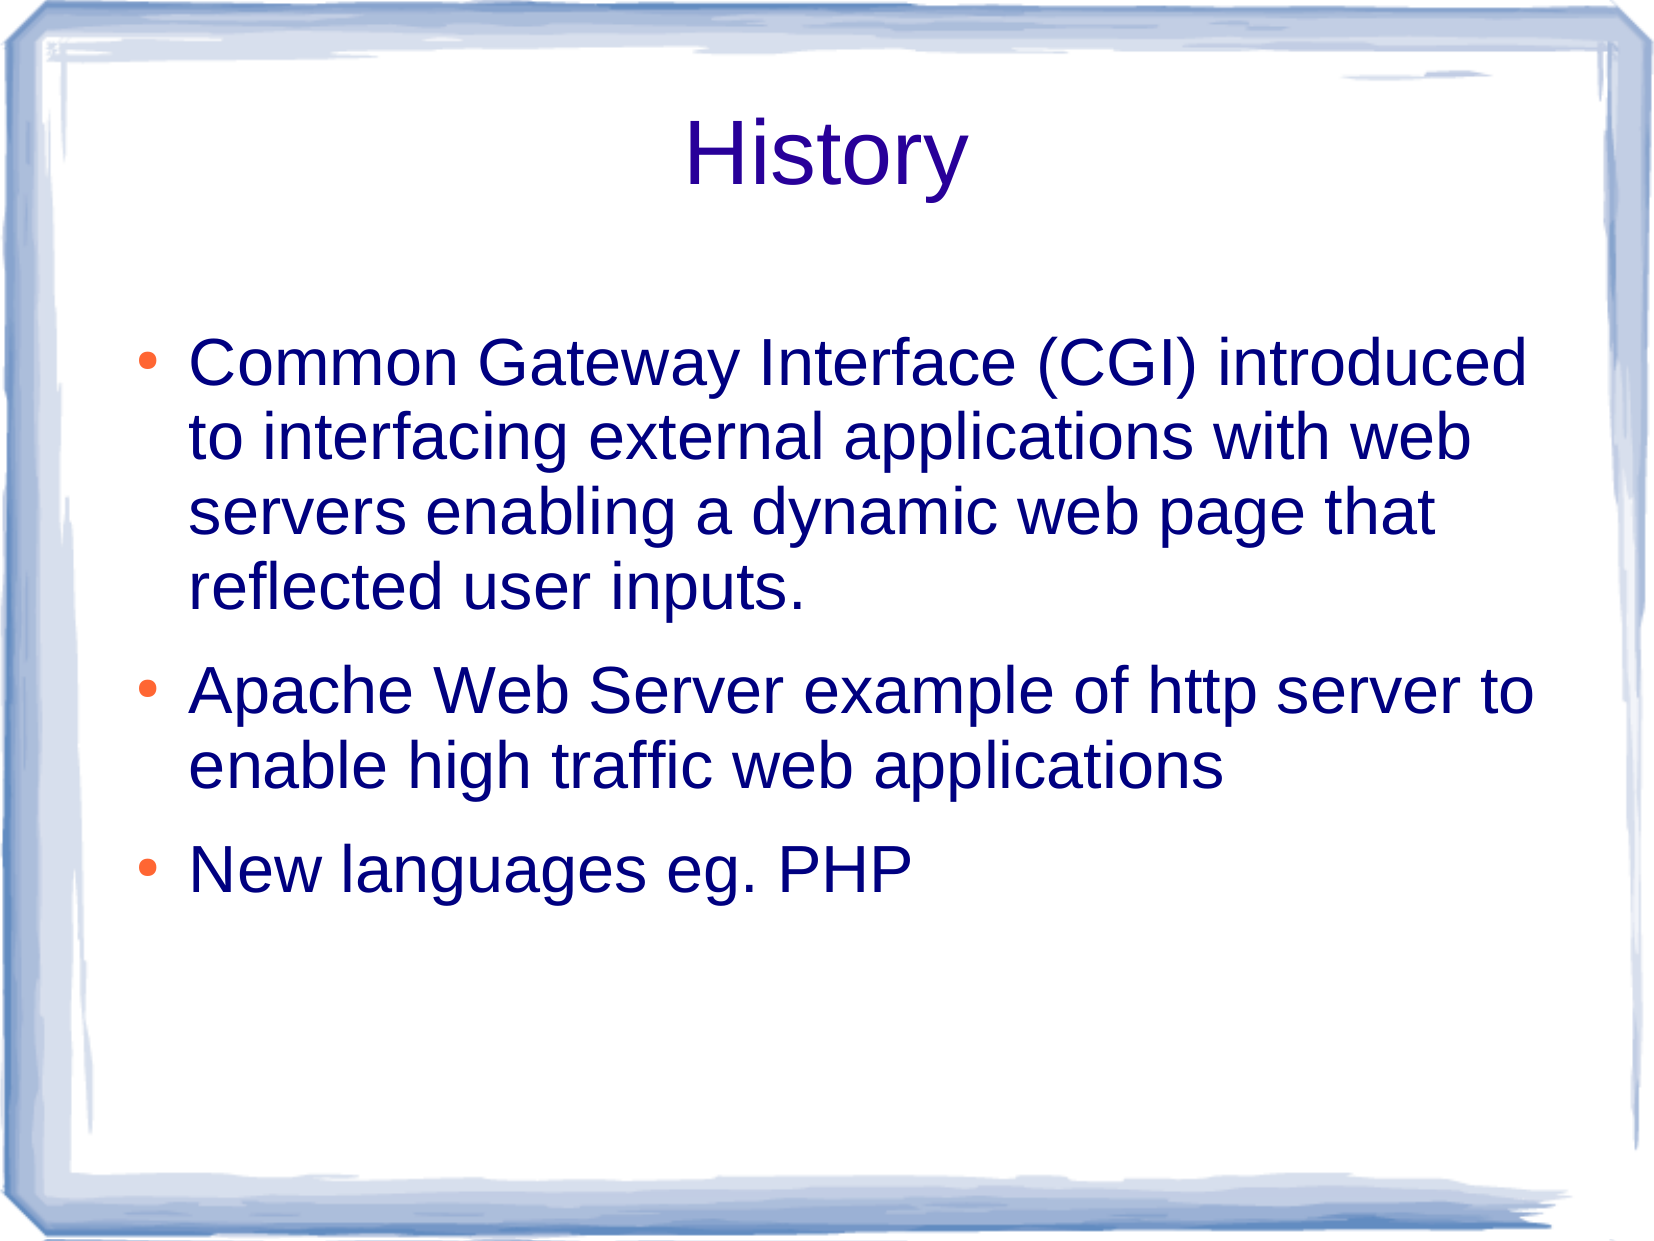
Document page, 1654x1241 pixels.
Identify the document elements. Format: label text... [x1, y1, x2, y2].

list Common Gateway Interface (CGI) introduced to interfacing external applications with web servers enabling a dynamic web page that reflected user inputs. Apache Web Server example of http server to enable high traffic web applications New languages eg. PHP [118, 324, 1571, 1004]
title History [82, 49, 1571, 257]
picture [0, 0, 1654, 1241]
